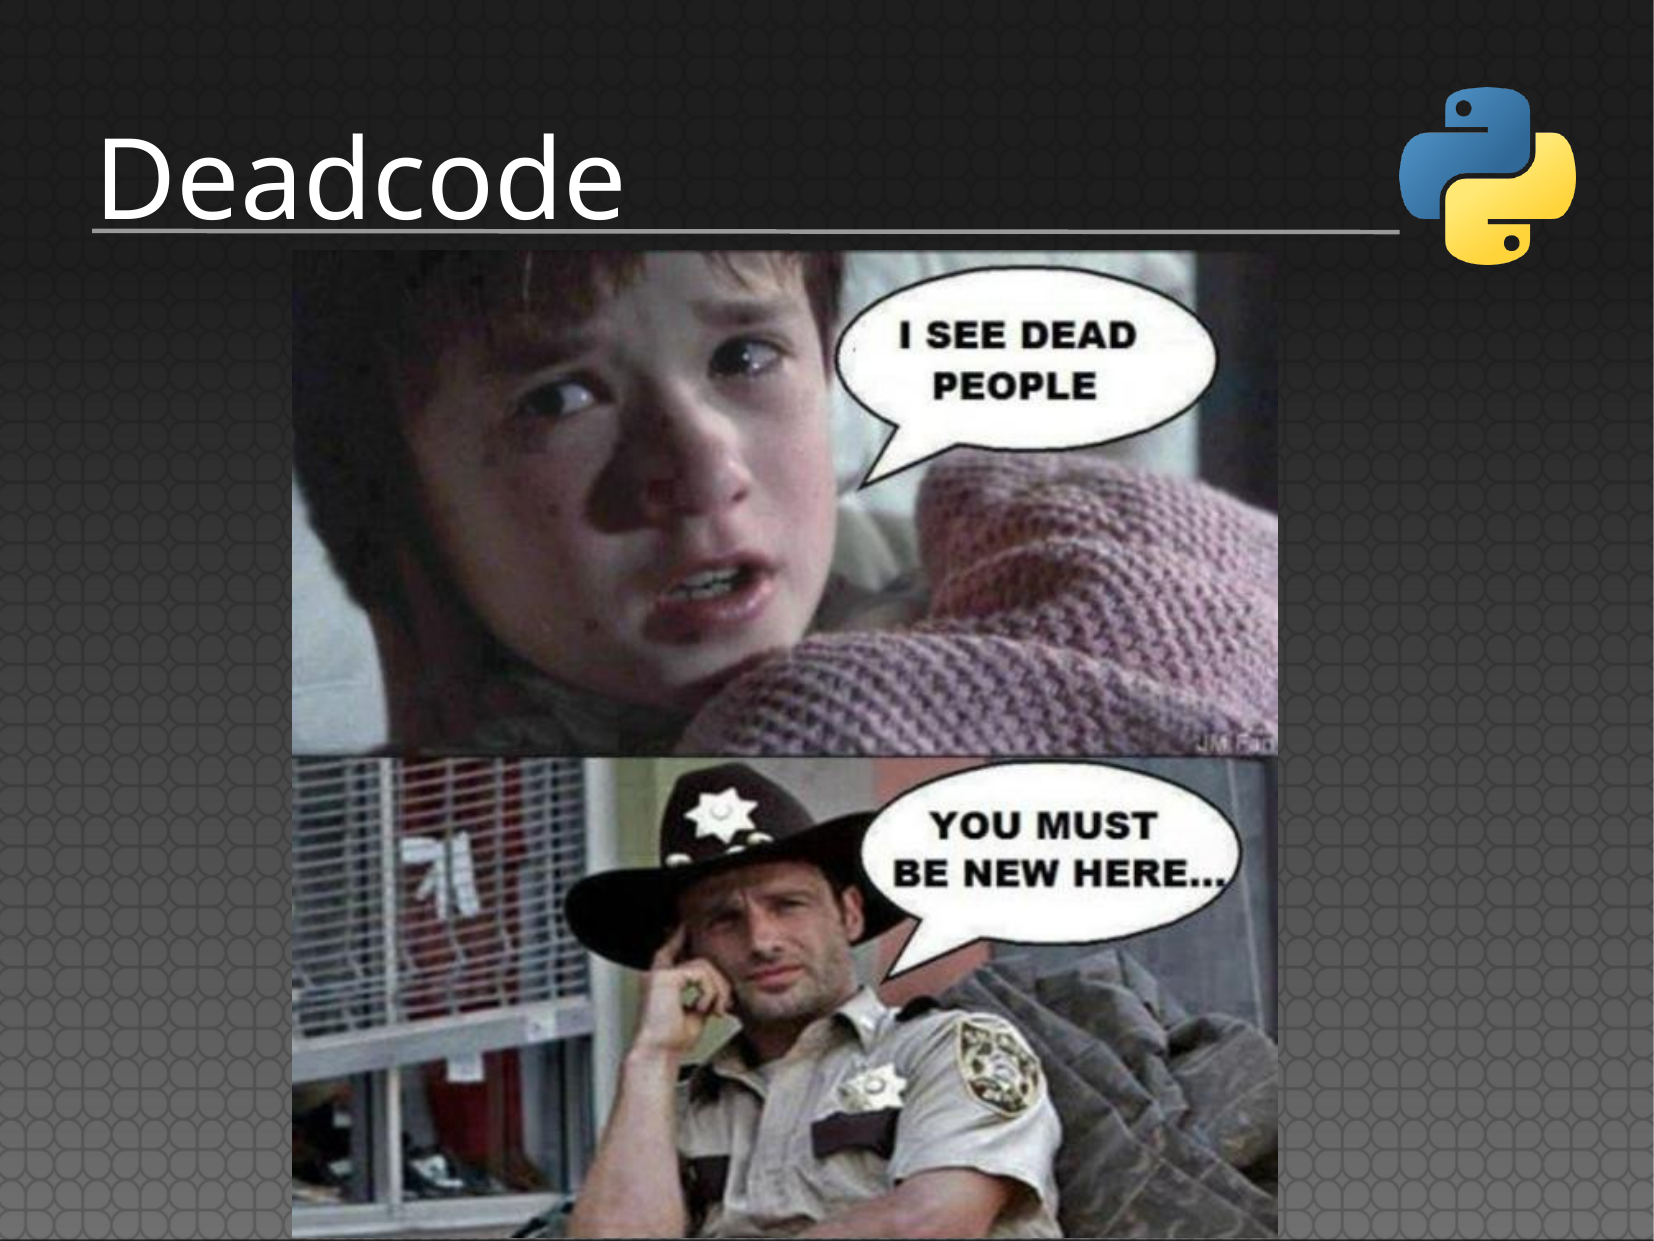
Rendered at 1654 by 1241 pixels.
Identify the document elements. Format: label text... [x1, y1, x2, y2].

picture [0, 0, 1654, 1241]
title Deadcode [94, 100, 1426, 251]
